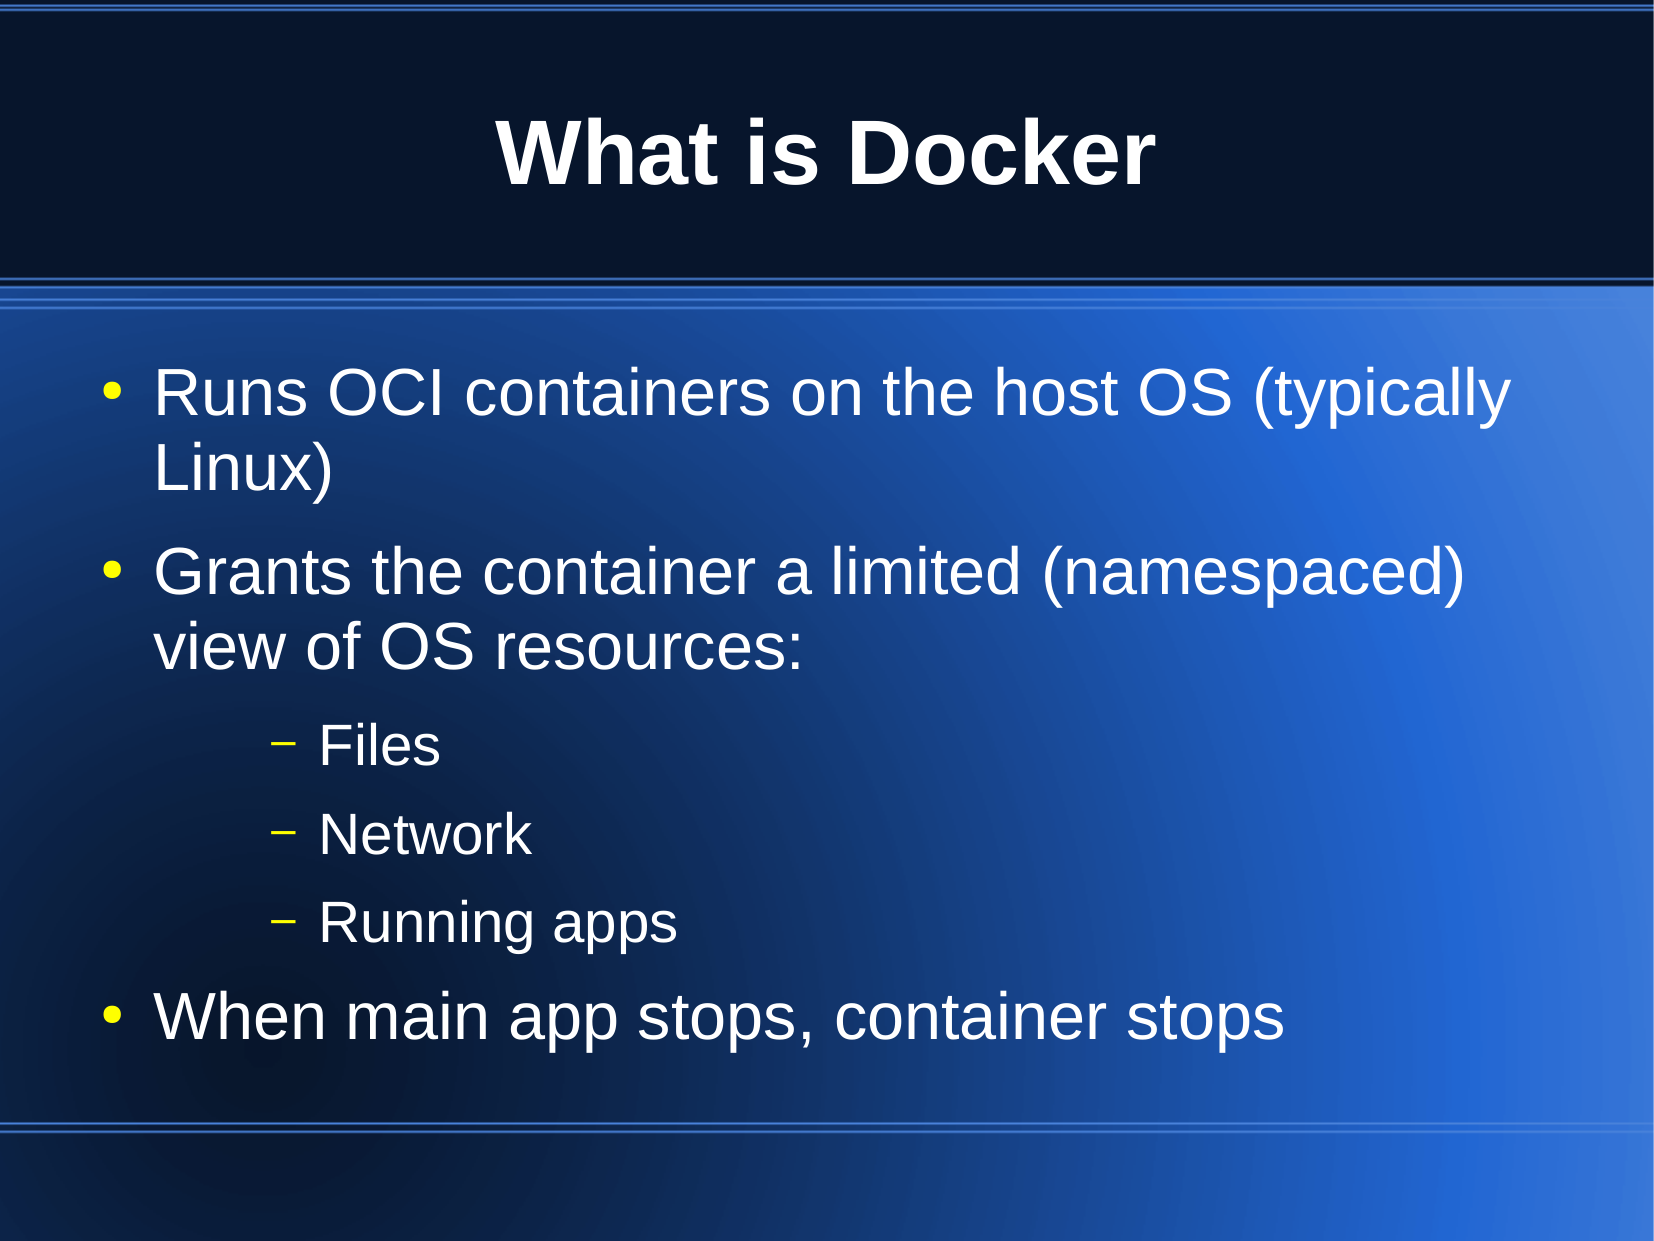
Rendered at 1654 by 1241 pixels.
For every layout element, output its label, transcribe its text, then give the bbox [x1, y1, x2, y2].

title What is Docker [82, 49, 1571, 257]
picture [0, 0, 1654, 1241]
list Runs OCI containers on the host OS (typically Linux) Grants the container a limited (namespaced) view of OS resources: Files Network Running apps When main app stops, container stops [82, 355, 1571, 1058]
